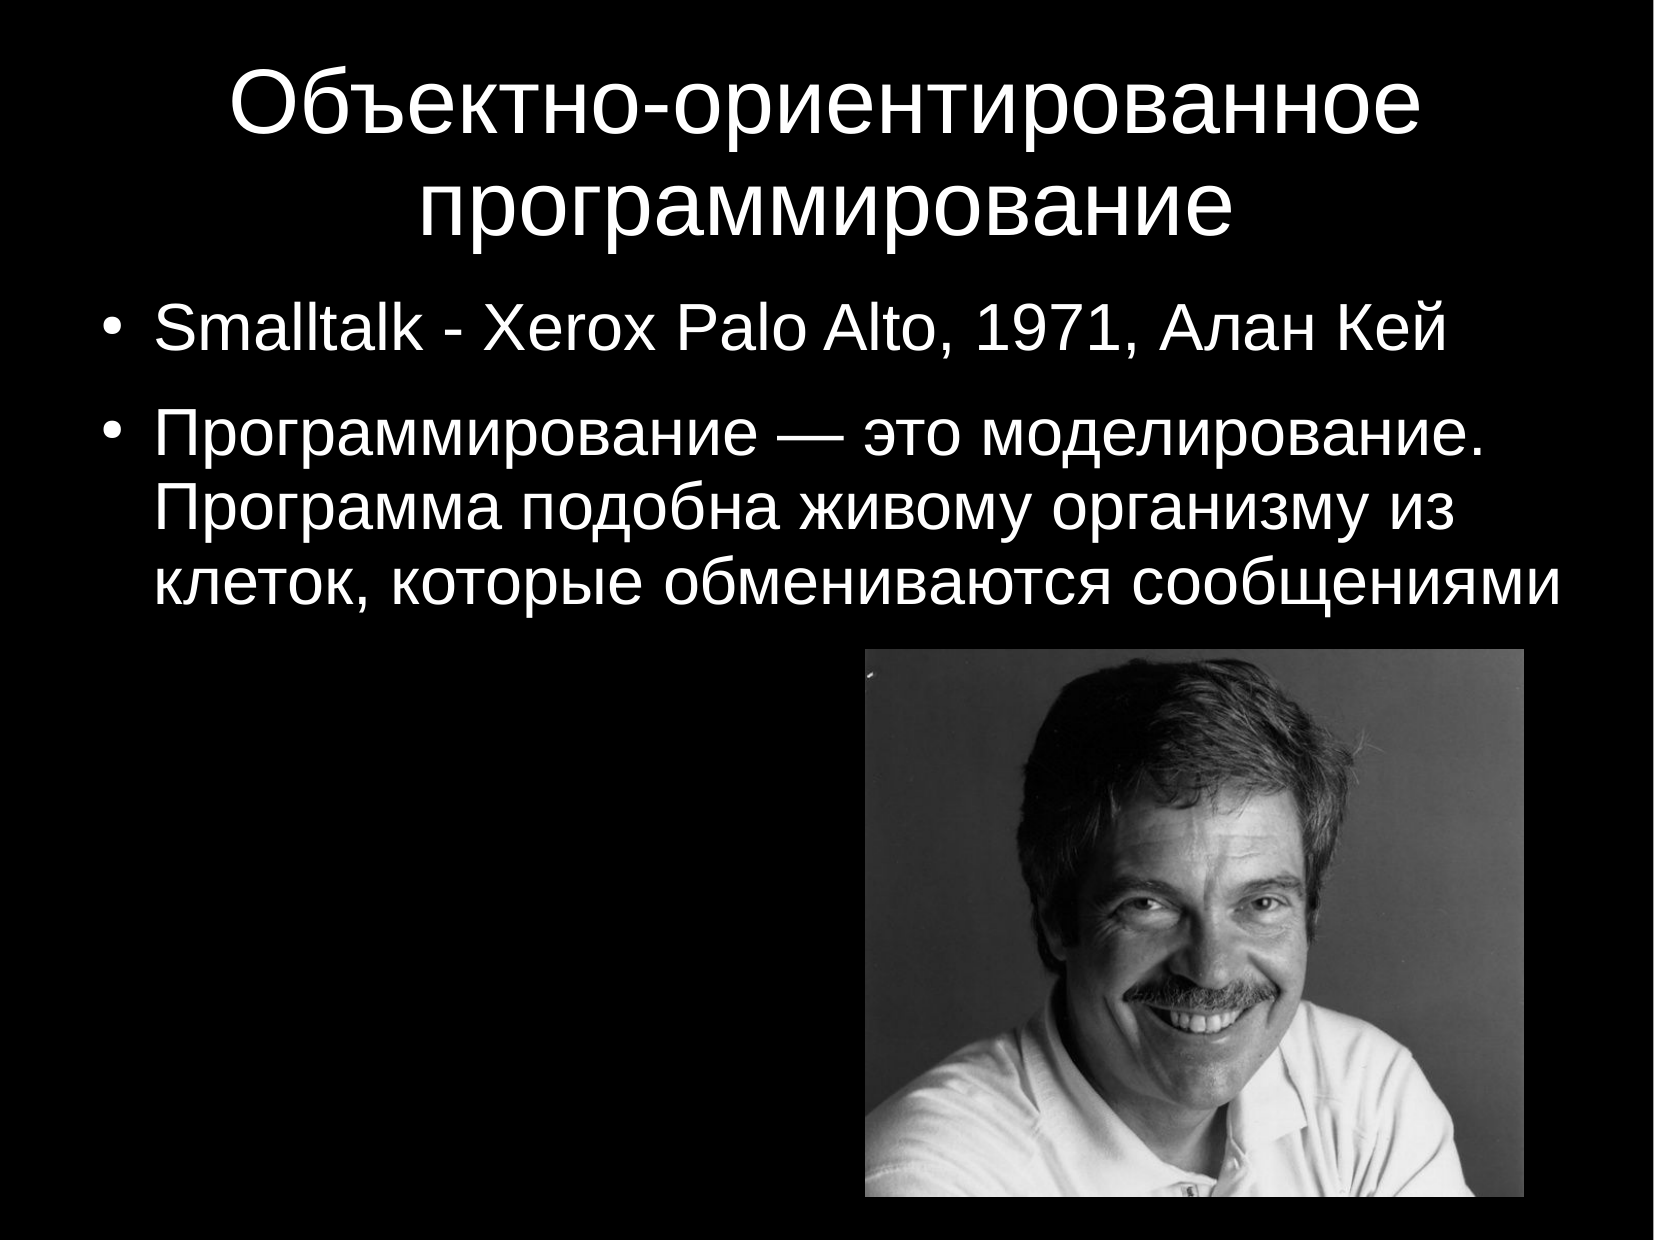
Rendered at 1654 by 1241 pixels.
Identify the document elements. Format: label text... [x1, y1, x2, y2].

picture [865, 649, 1524, 1197]
title Объектно-ориентированное программирование [82, 49, 1571, 257]
list Smalltalk - Xerox Palo Alto, 1971, Алан Кей Программирование — это моделирование. Программа подобна живому организму из клеток, которые обмениваются сообщениями [82, 290, 1571, 1010]
